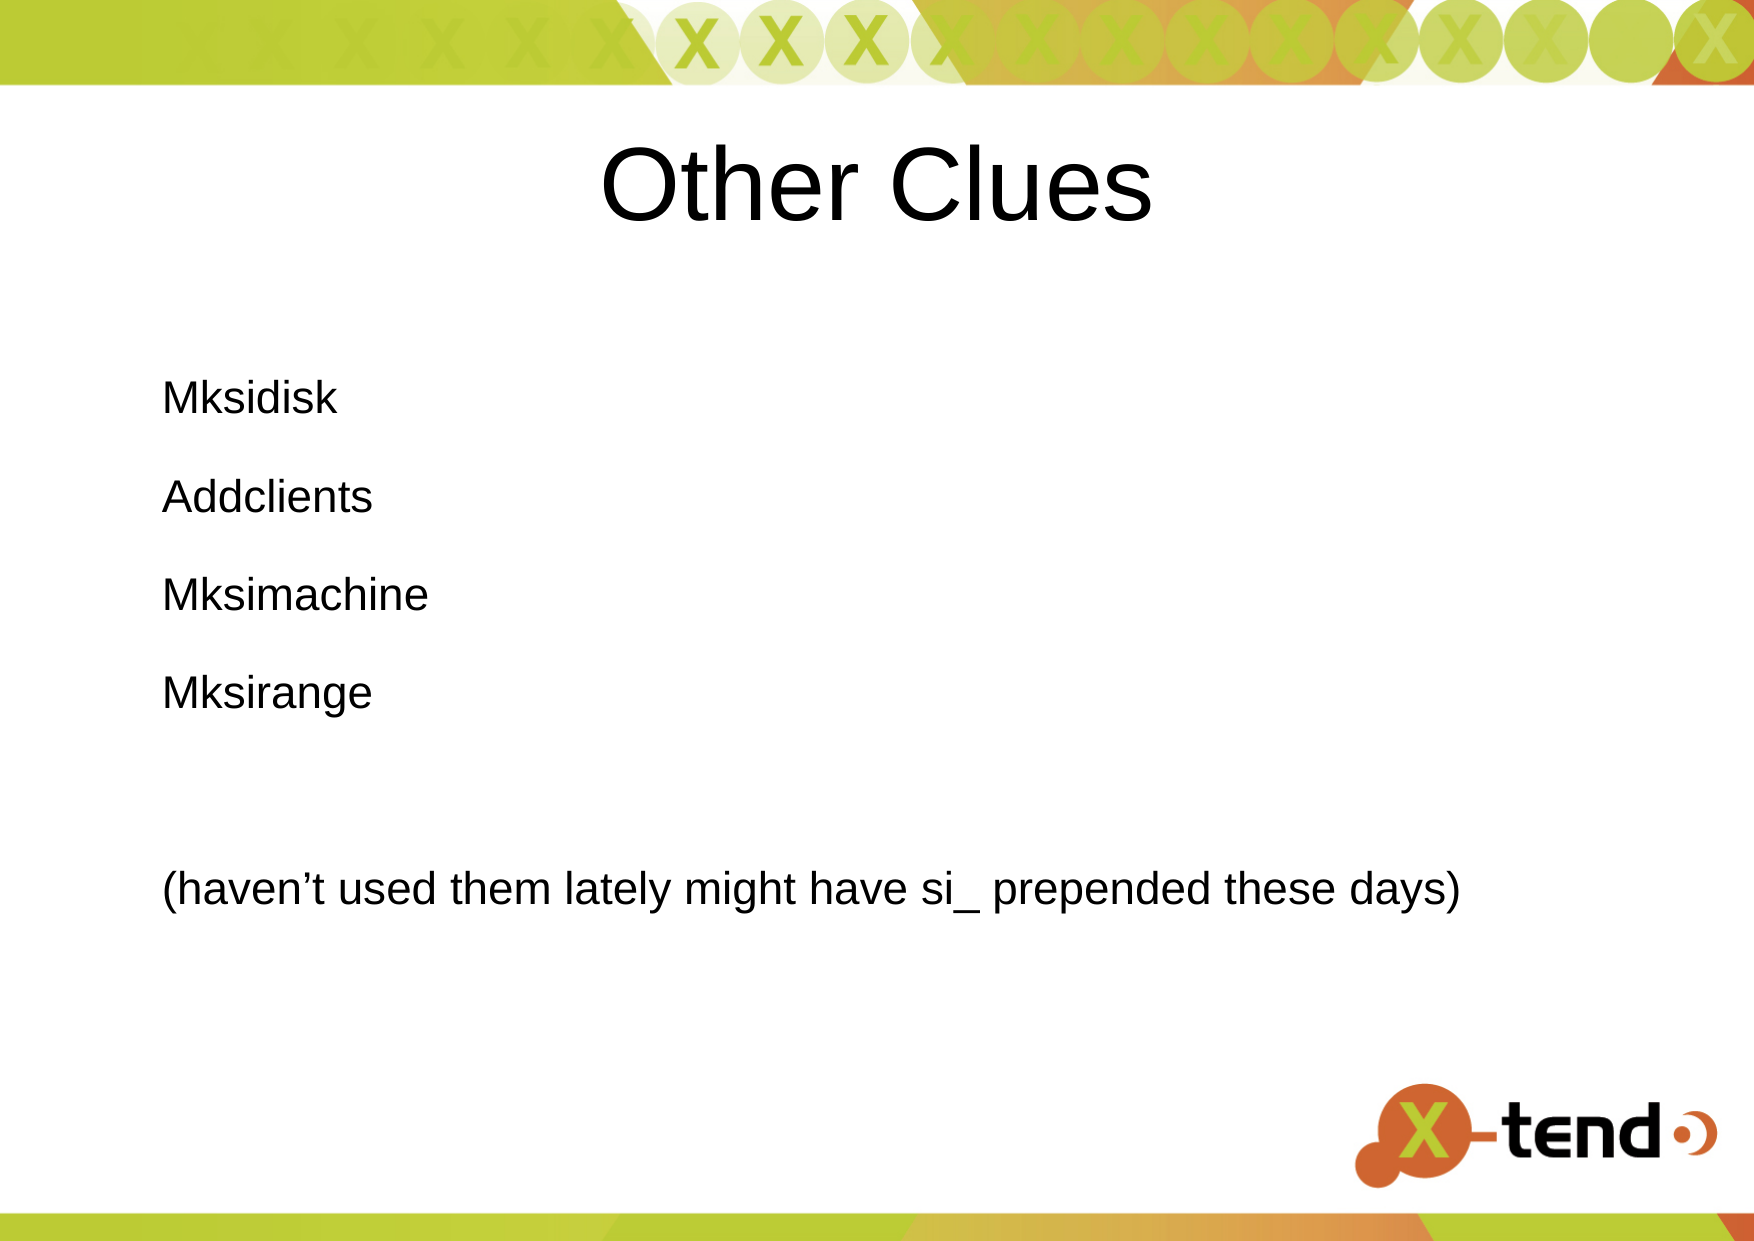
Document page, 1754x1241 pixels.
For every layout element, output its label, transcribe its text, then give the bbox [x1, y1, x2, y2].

list Mksidisk Addclients Mksimachine Mksirange (haven’t used them lately might have si_ prepended these days) [161, 344, 1627, 1127]
title Other Clues [128, 49, 1627, 257]
picture [0, 0, 1754, 1241]
